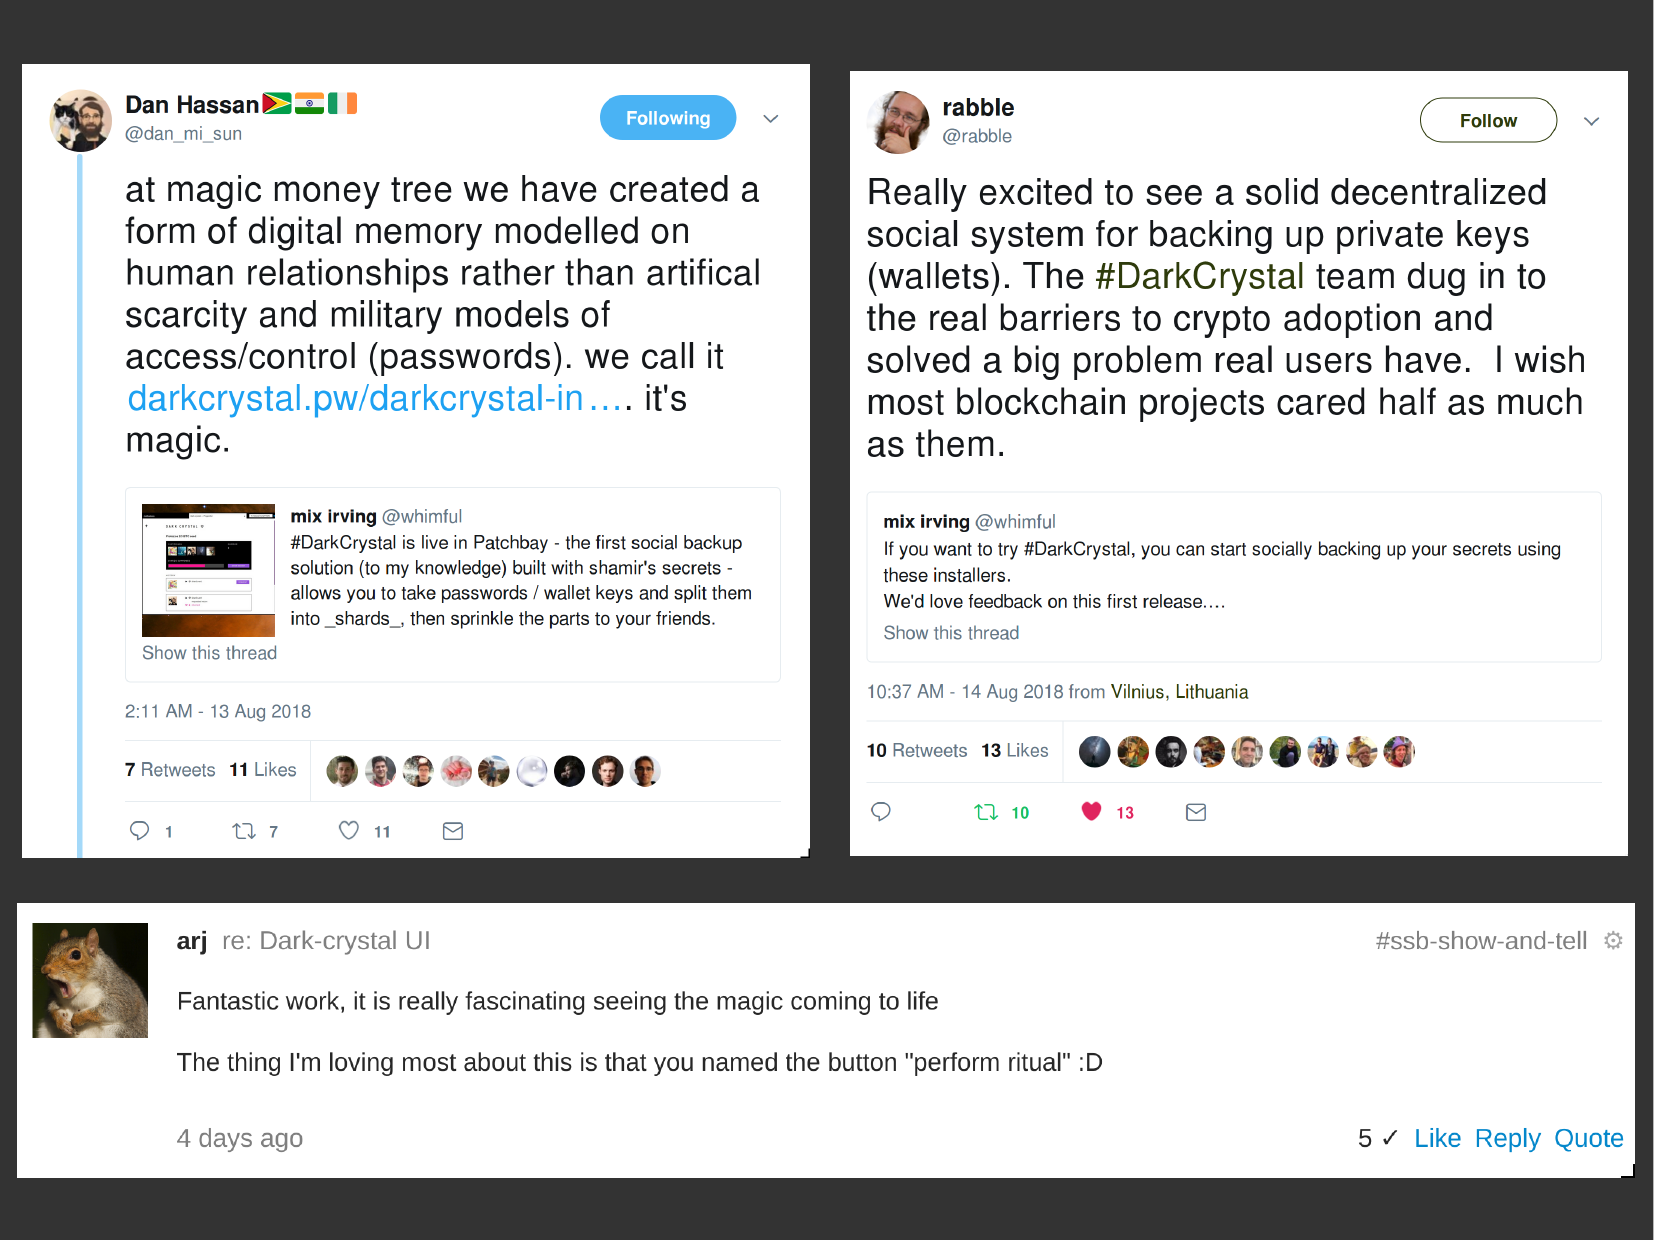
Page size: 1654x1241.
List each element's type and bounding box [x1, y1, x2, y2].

picture [22, 64, 810, 858]
picture [850, 71, 1628, 856]
picture [17, 903, 1635, 1178]
